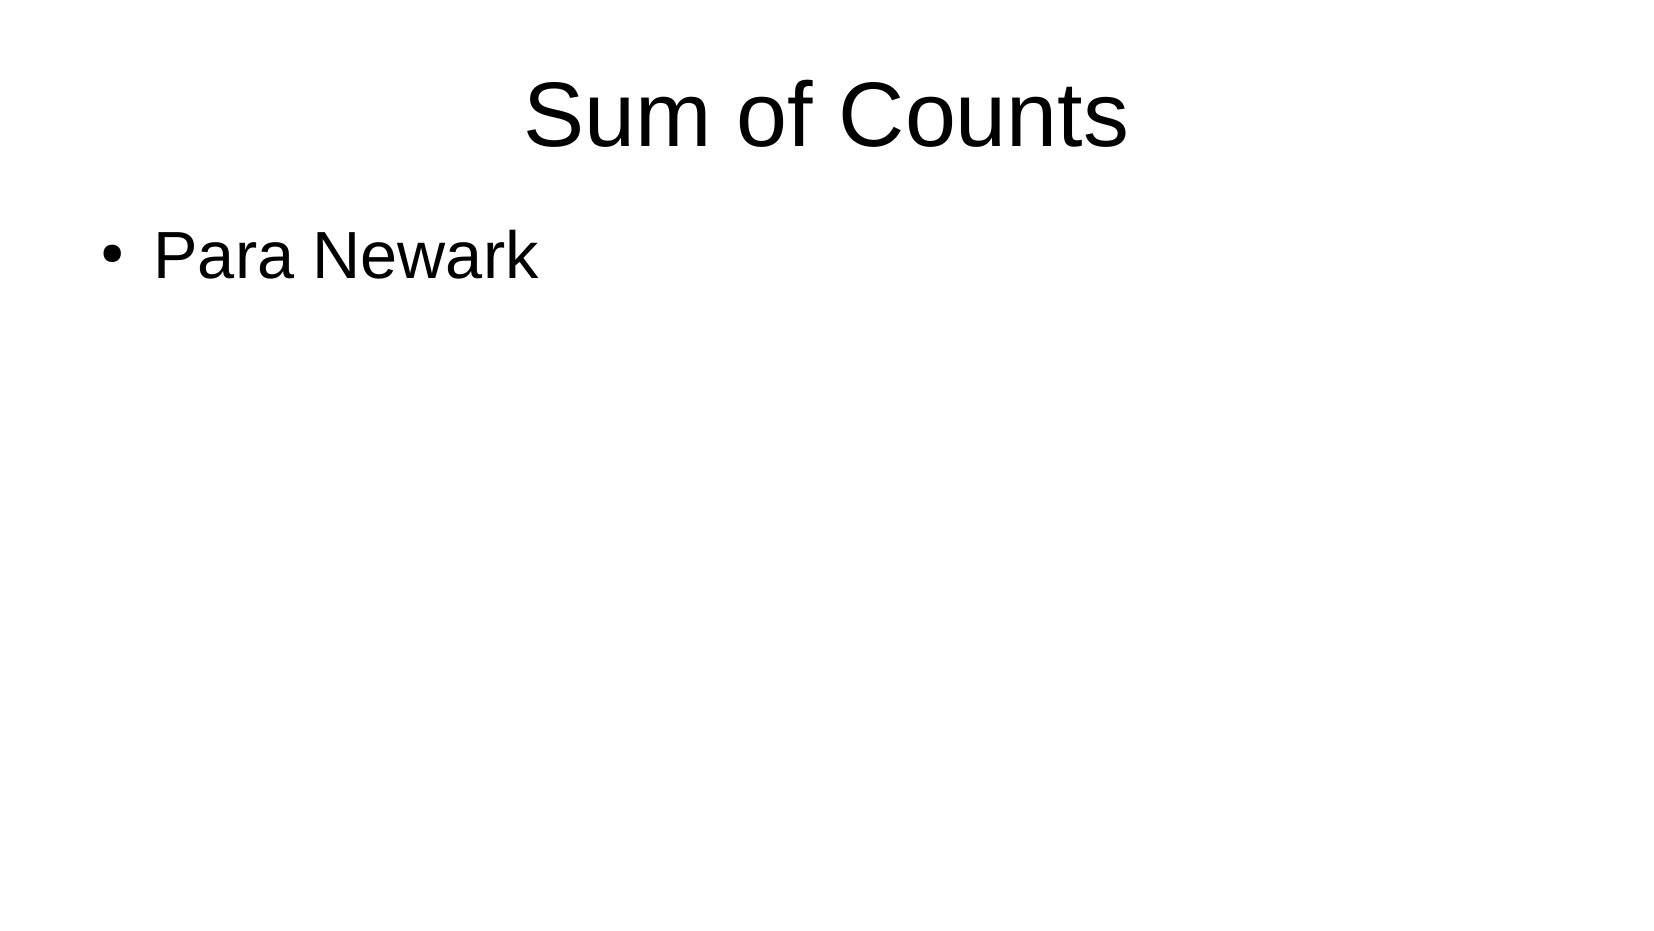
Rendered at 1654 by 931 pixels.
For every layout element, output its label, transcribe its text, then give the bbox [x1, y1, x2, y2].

list Para Newark [82, 217, 1571, 758]
title Sum of Counts [82, 37, 1571, 193]
